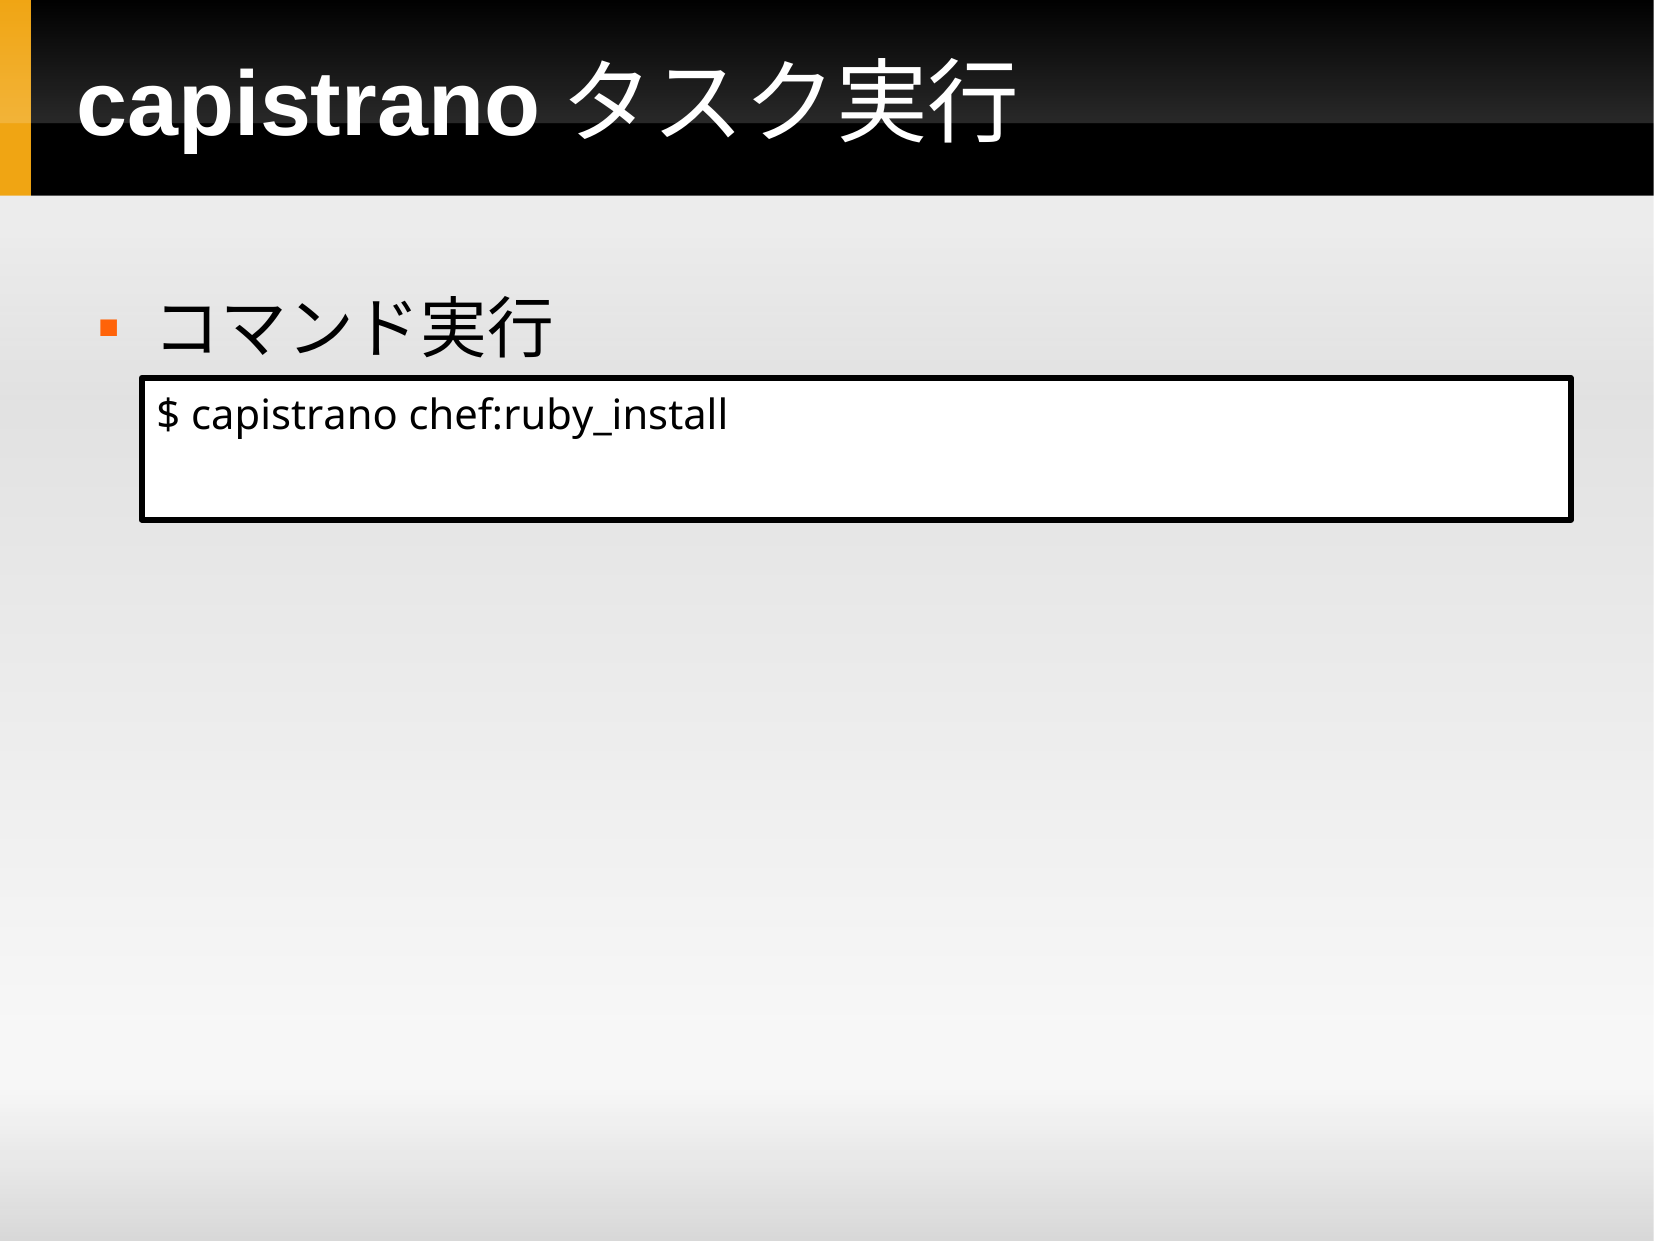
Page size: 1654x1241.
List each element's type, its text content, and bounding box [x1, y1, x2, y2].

title capistranoタスク実行 [76, 0, 1565, 208]
text_box $ capistrano chef:ruby_install [141, 377, 1571, 520]
list コマンド実行 [82, 290, 1571, 1109]
picture [0, 0, 1654, 1241]
